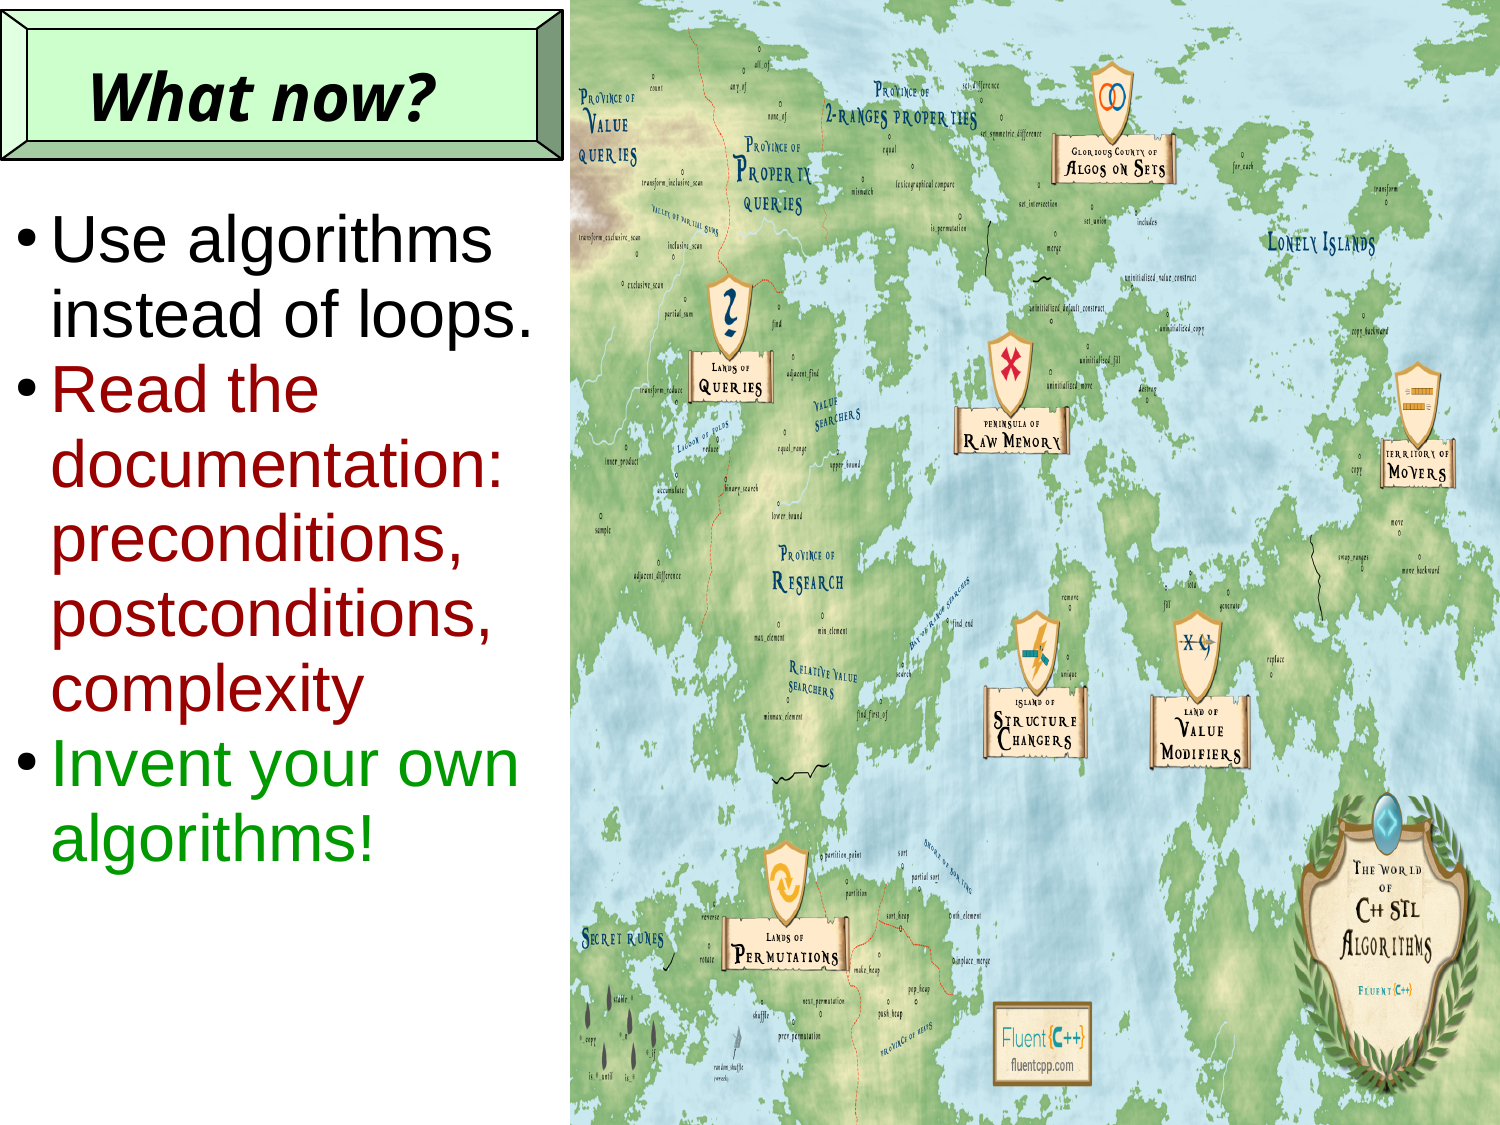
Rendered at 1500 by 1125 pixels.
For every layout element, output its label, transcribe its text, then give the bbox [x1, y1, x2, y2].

text_box What now? [41, 45, 481, 145]
picture [0, 0, 1500, 1125]
text_box Use algorithms instead of loops. Read the documentation: preconditions, postconditions, complexity Invent your own algorithms! [0, 195, 570, 883]
